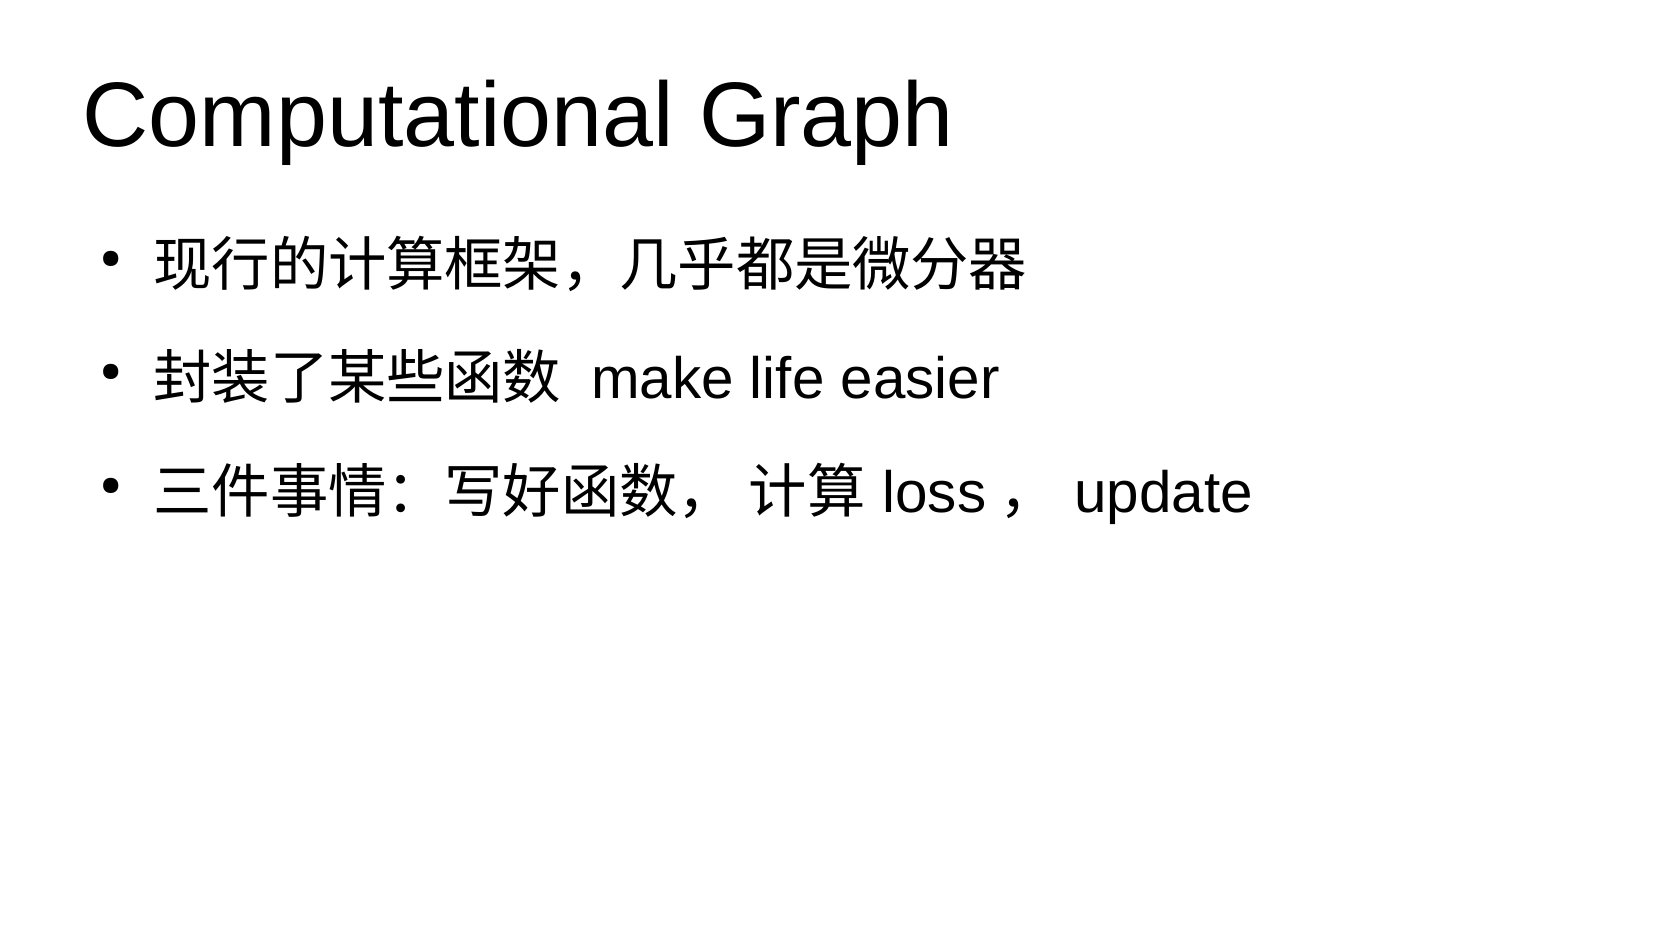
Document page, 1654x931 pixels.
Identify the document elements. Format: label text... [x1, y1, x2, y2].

list 现行的计算框架，几乎都是微分器 封装了某些函数 make life easier 三件事情：写好函数， 计算loss，update [82, 217, 1571, 758]
title Computational Graph [82, 37, 1571, 193]
